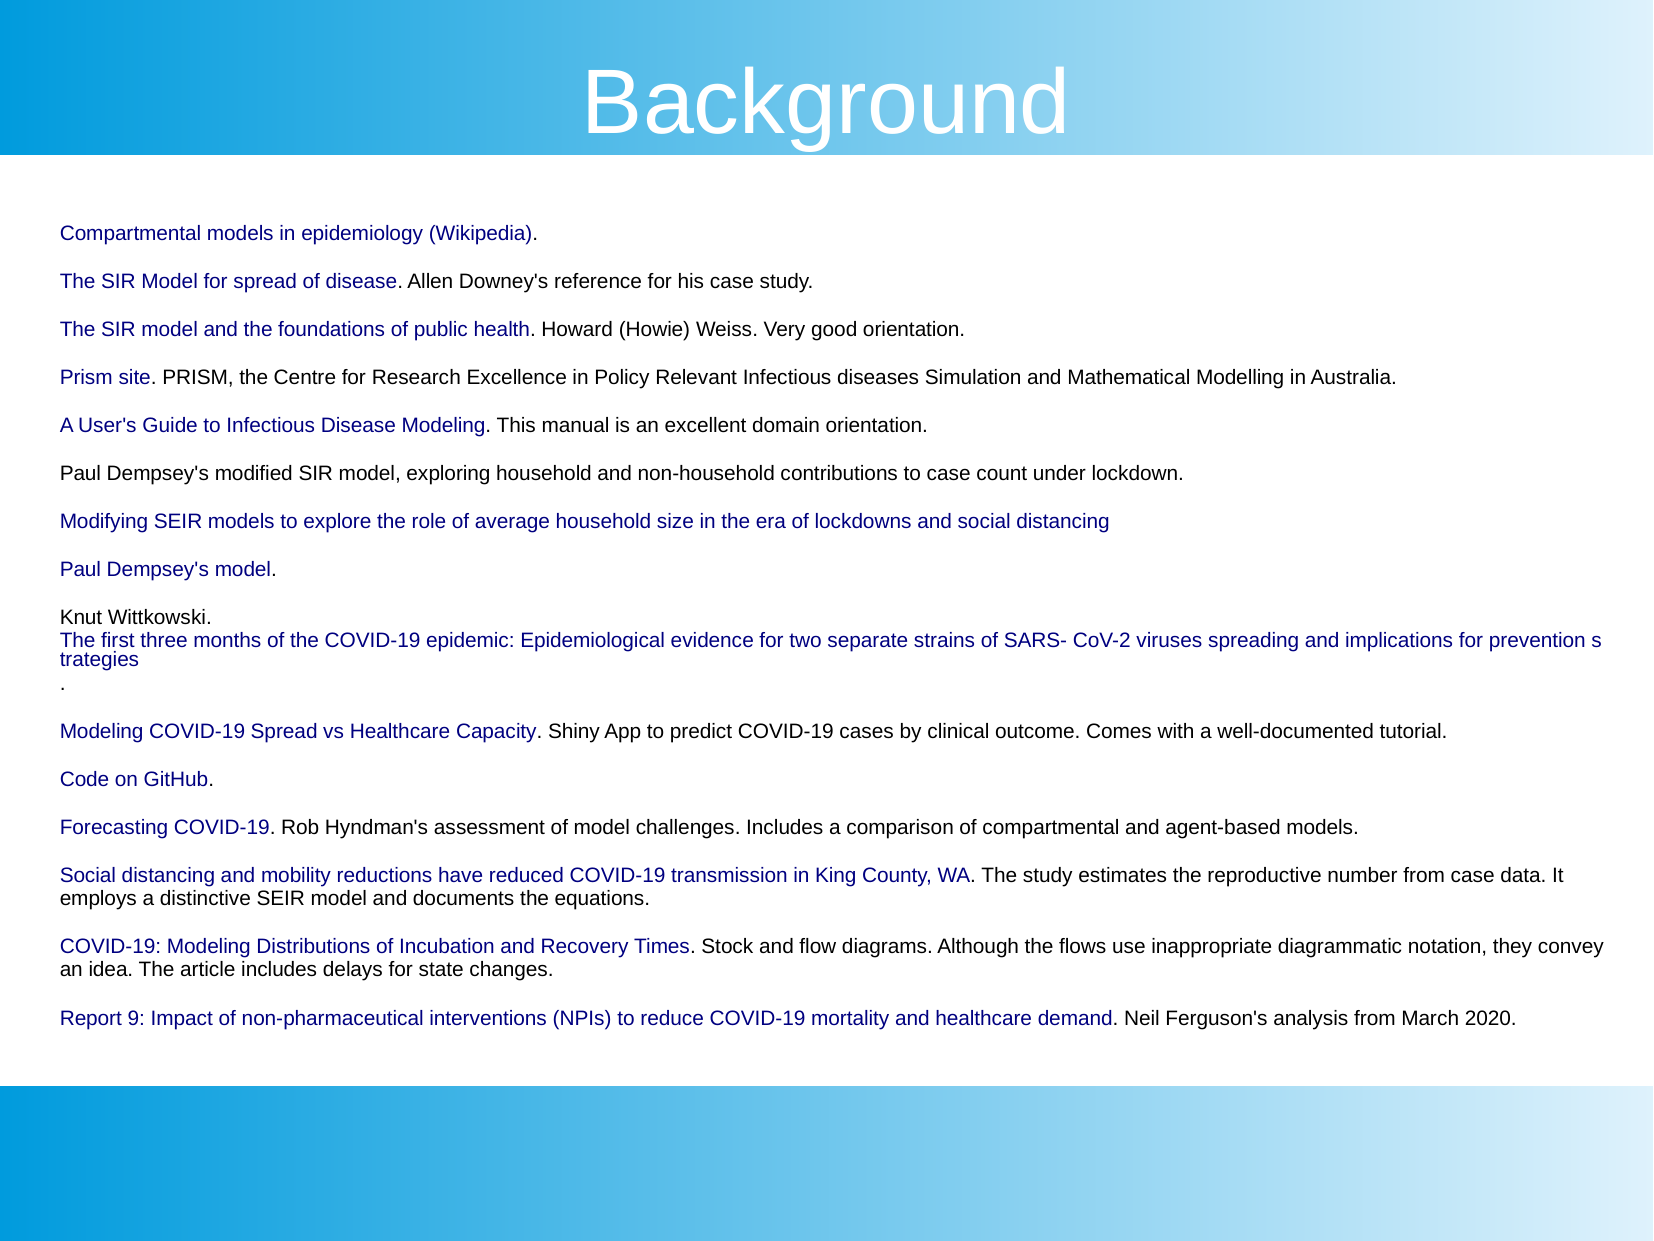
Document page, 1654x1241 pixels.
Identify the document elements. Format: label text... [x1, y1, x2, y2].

title Background [82, 49, 1571, 155]
text_box Compartmental models in epidemiology (Wikipedia). The SIR Model for spread of disease. Allen Downey's reference for his case study. The SIR model and the foundations of public health. Howard (Howie) Weiss. Very good orientation. Prism site. PRISM, the Centre for Research Excellence in Policy Relevant Infectious diseases Simulation and Mathematical Modelling in Australia. A User's Guide to Infectious Disease Modeling. This manual is an excellent domain orientation. Paul Dempsey's modified SIR model, exploring household and non-household contributions to case count under lockdown. Modifying SEIR models to explore the role of average household size in the era of lockdowns and social distancing Paul Dempsey's model. Knut Wittkowski. The first three months of the COVID-19 epidemic: Epidemiological evidence for two separate strains of SARS- CoV-2 viruses spreading and implications for prevention strategies. Modeling COVID-19 Spread vs Healthcare Capacity. Shiny App to predict COVID-19 cases by clinical outcome. Comes with a well-documented tutorial. Code on GitHub. Forecasting COVID-19. Rob Hyndman's assessment of model challenges. Includes a comparison of compartmental and agent-based models. Social distancing and mobility reductions have reduced COVID-19 transmission in King County, WA. The study estimates the reproductive number from case data. It employs a distinctive SEIR model and documents the equations. COVID-19: Modeling Distributions of Incubation and Recovery Times. Stock and flow diagrams. Although the flows use inappropriate diagrammatic notation, they convey an idea. The article includes delays for state changes. Report 9: Impact of non-pharmaceutical interventions (NPIs) to reduce COVID-19 mortality and healthcare demand. Neil Ferguson's analysis from March 2020. [45, 213, 1621, 1227]
